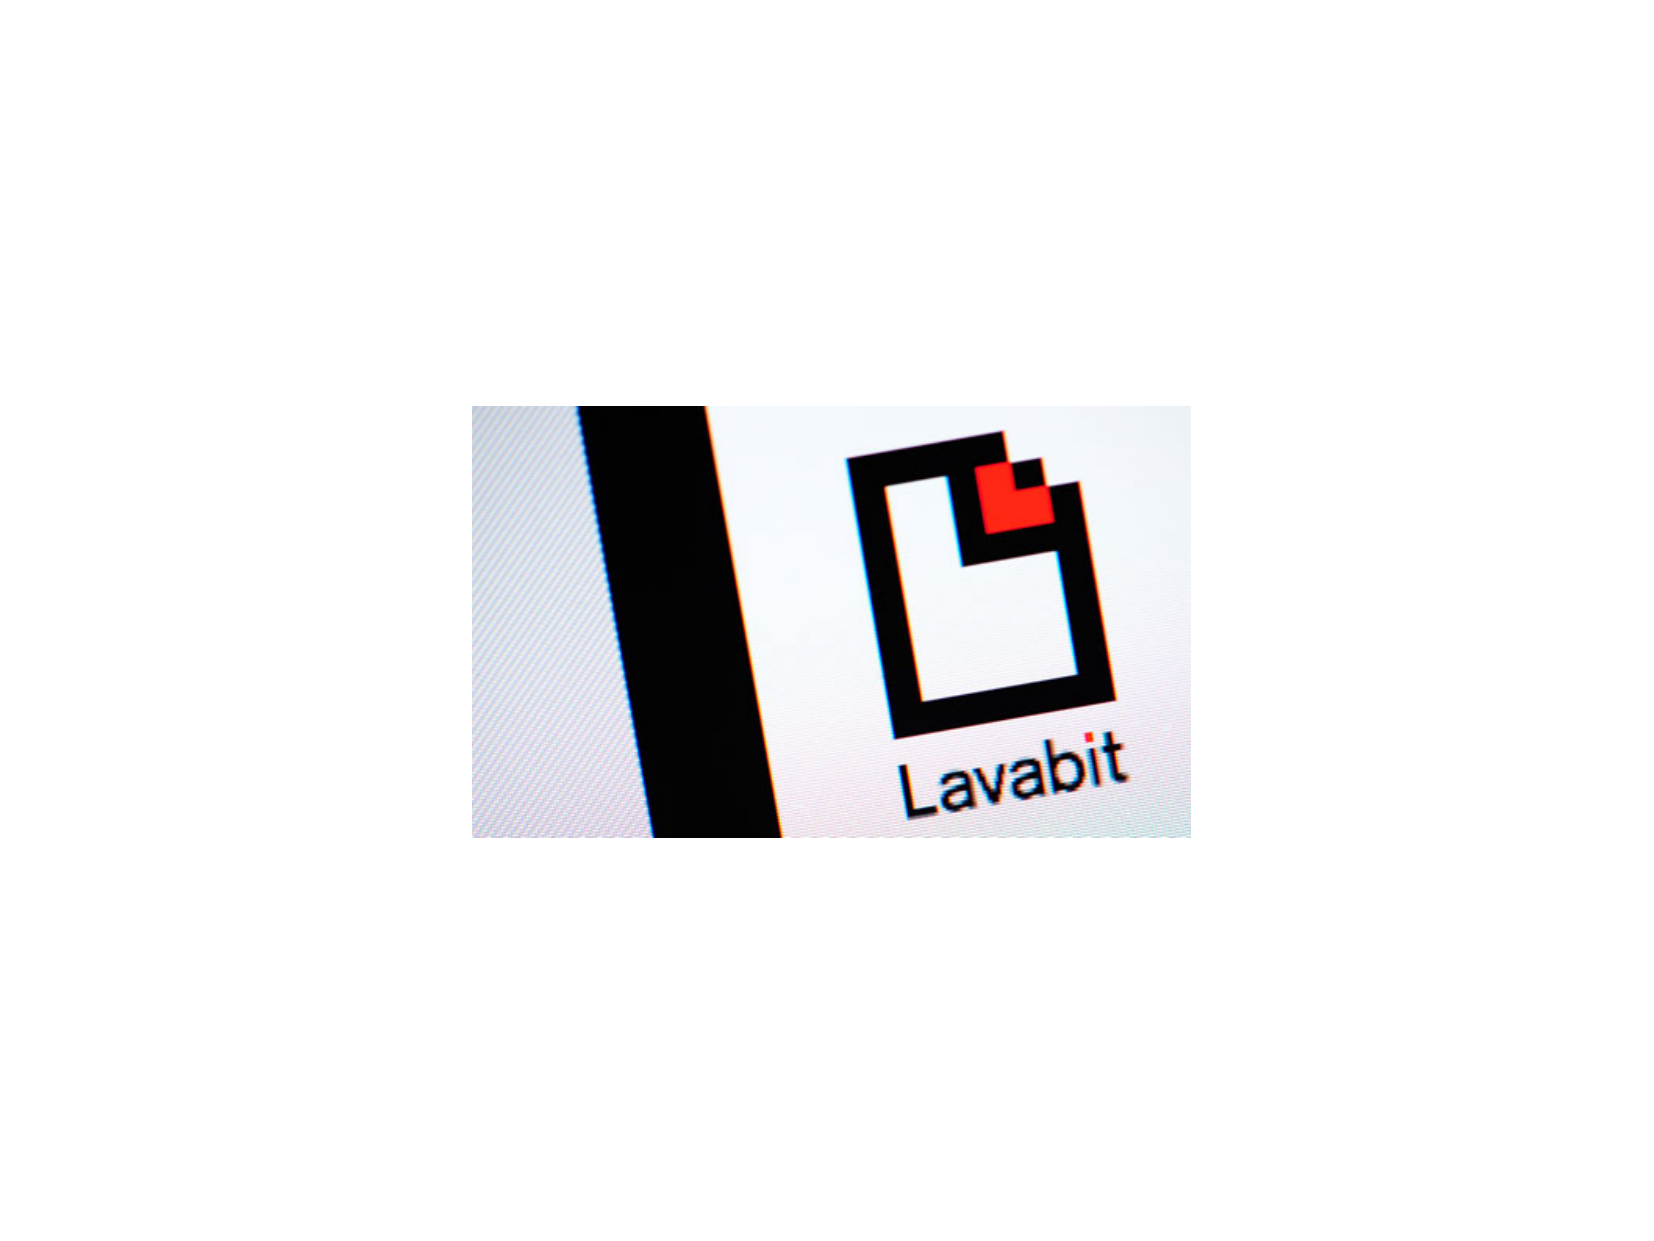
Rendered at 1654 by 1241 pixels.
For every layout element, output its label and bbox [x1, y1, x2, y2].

picture [472, 406, 1191, 839]
